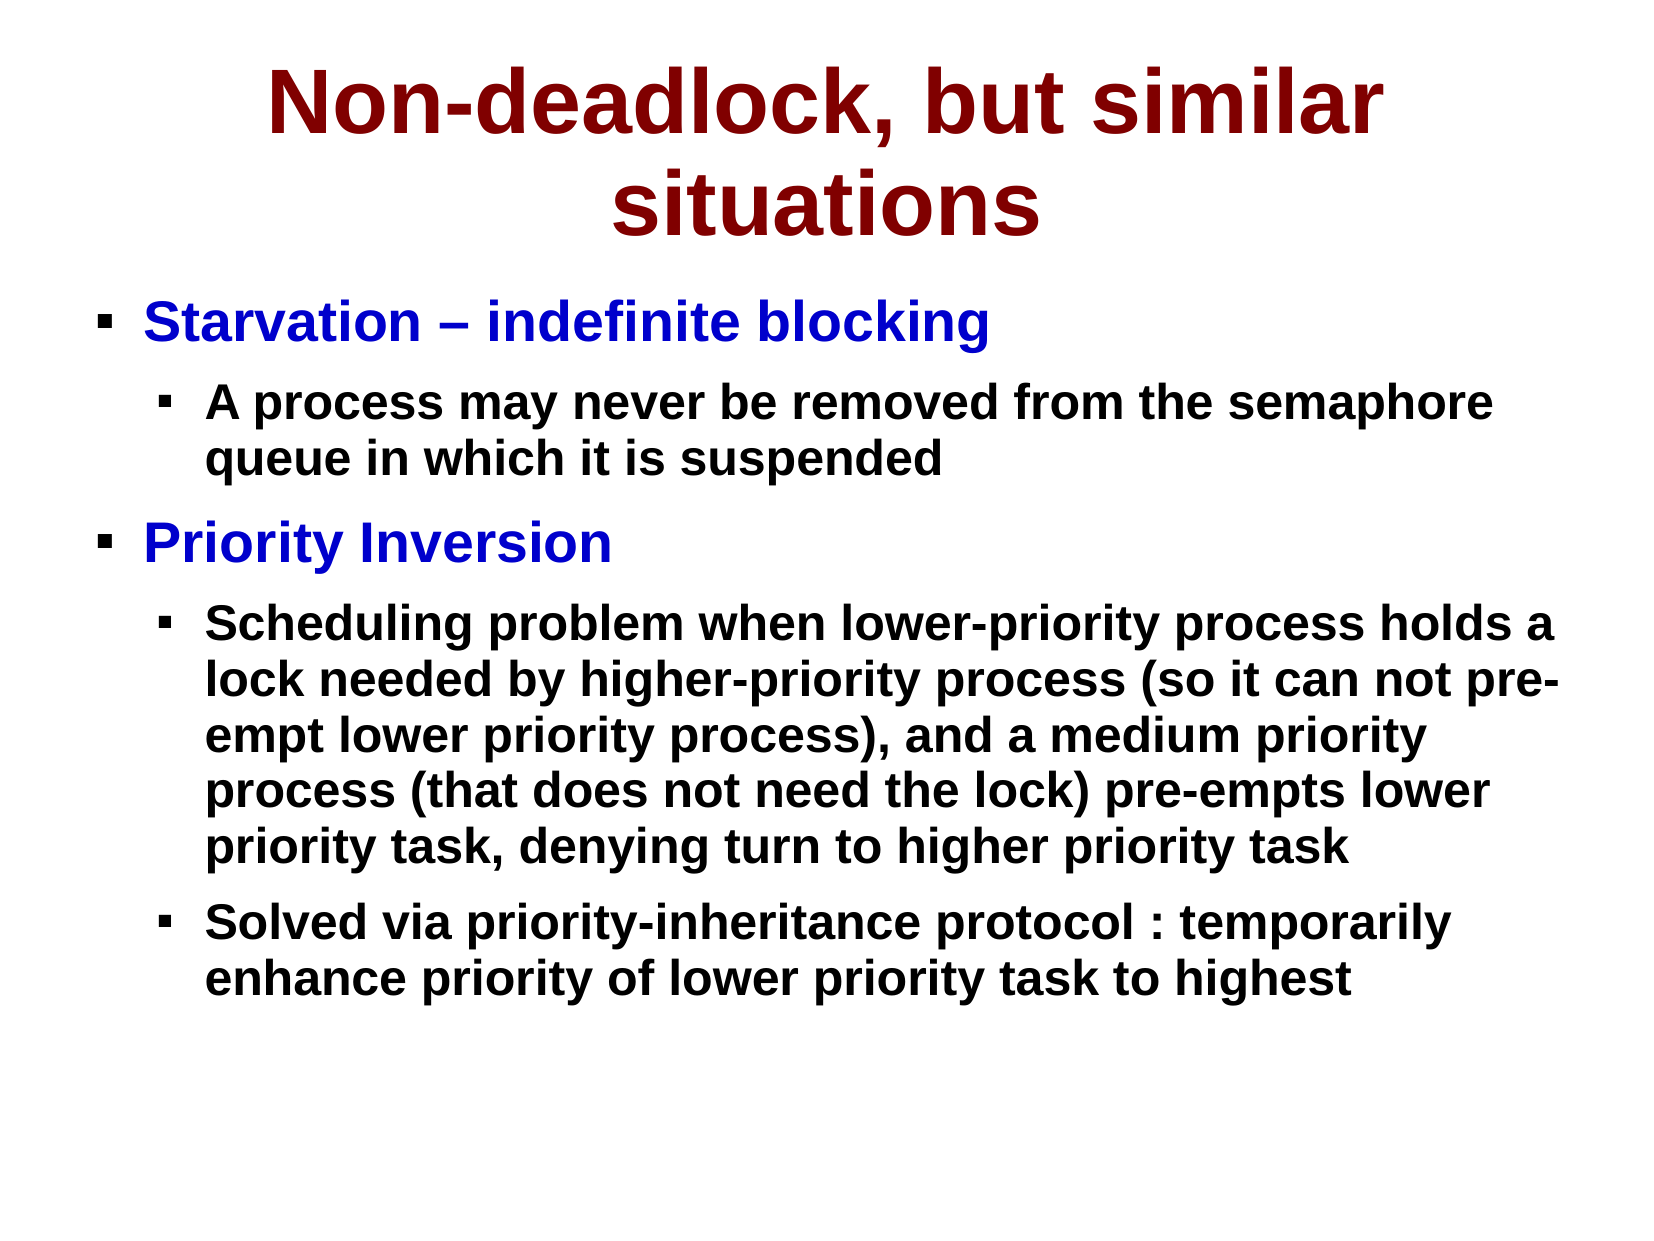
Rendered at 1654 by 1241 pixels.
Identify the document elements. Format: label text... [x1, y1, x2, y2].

title Non-deadlock, but similar situations [82, 49, 1571, 257]
list Starvation – indefinite blocking A process may never be removed from the semaphore queue in which it is suspended Priority Inversion Scheduling problem when lower-priority process holds a lock needed by higher-priority process (so it can not pre-empt lower priority process), and a medium priority process (that does not need the lock) pre-empts lower priority task, denying turn to higher priority task Solved via priority-inheritance protocol : temporarily enhance priority of lower priority task to highest [82, 290, 1571, 1010]
